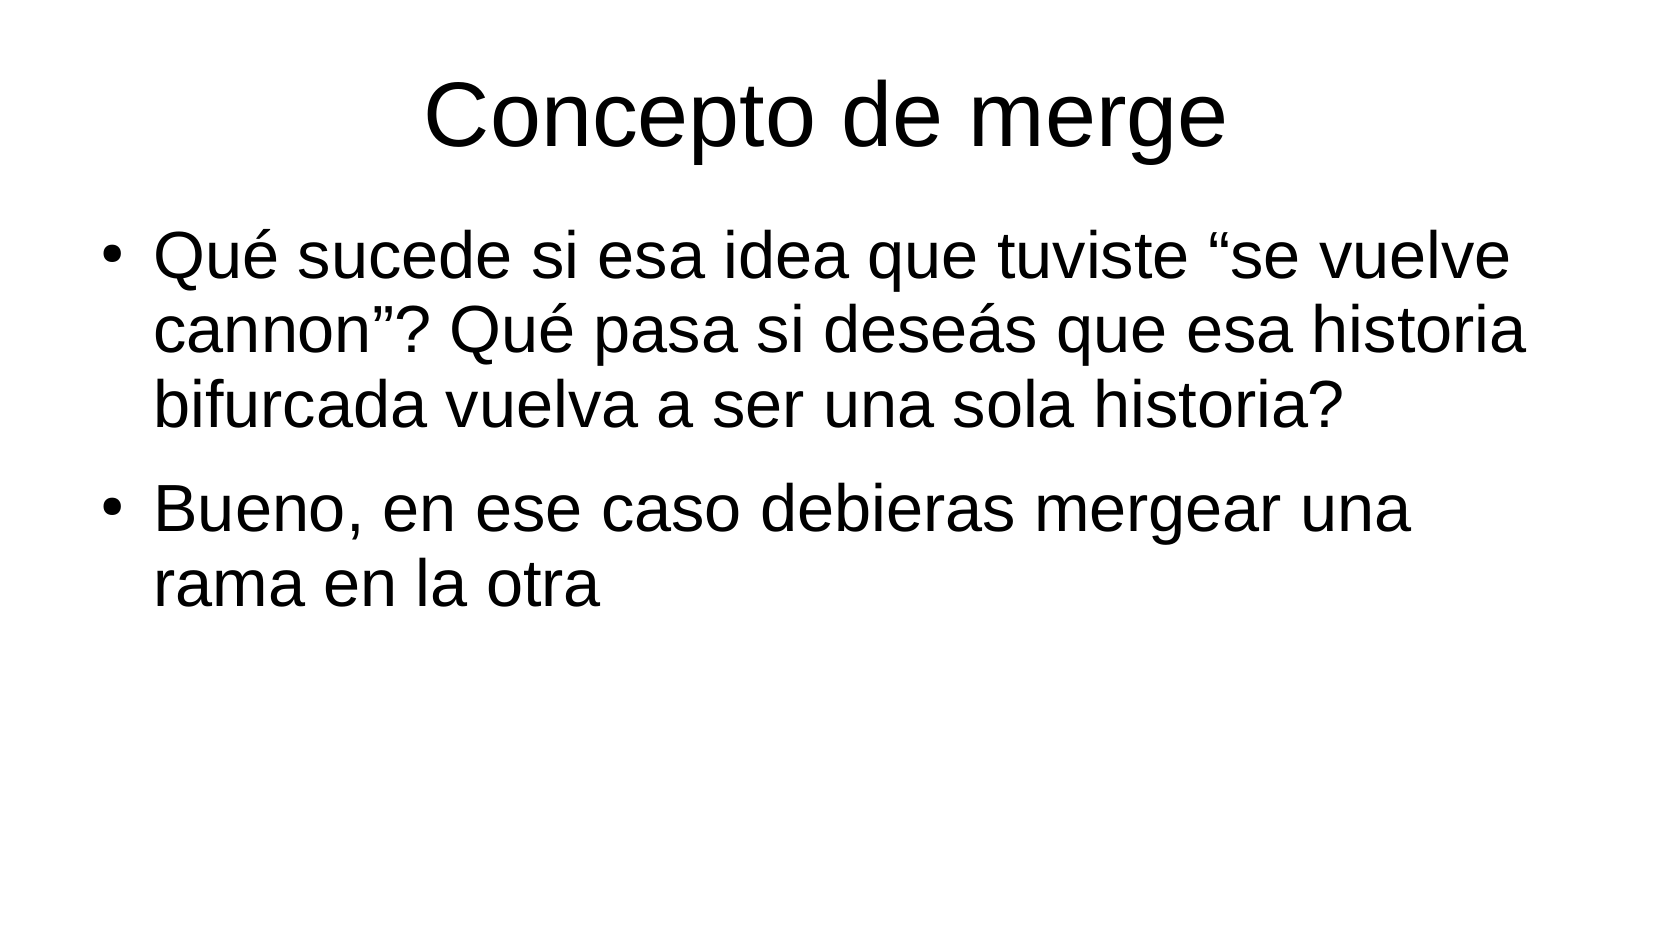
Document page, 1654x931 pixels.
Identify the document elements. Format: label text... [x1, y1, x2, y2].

list Qué sucede si esa idea que tuviste “se vuelve cannon”? Qué pasa si deseás que esa historia bifurcada vuelva a ser una sola historia? Bueno, en ese caso debieras mergear una rama en la otra [82, 217, 1571, 758]
title Concepto de merge [82, 37, 1571, 193]
